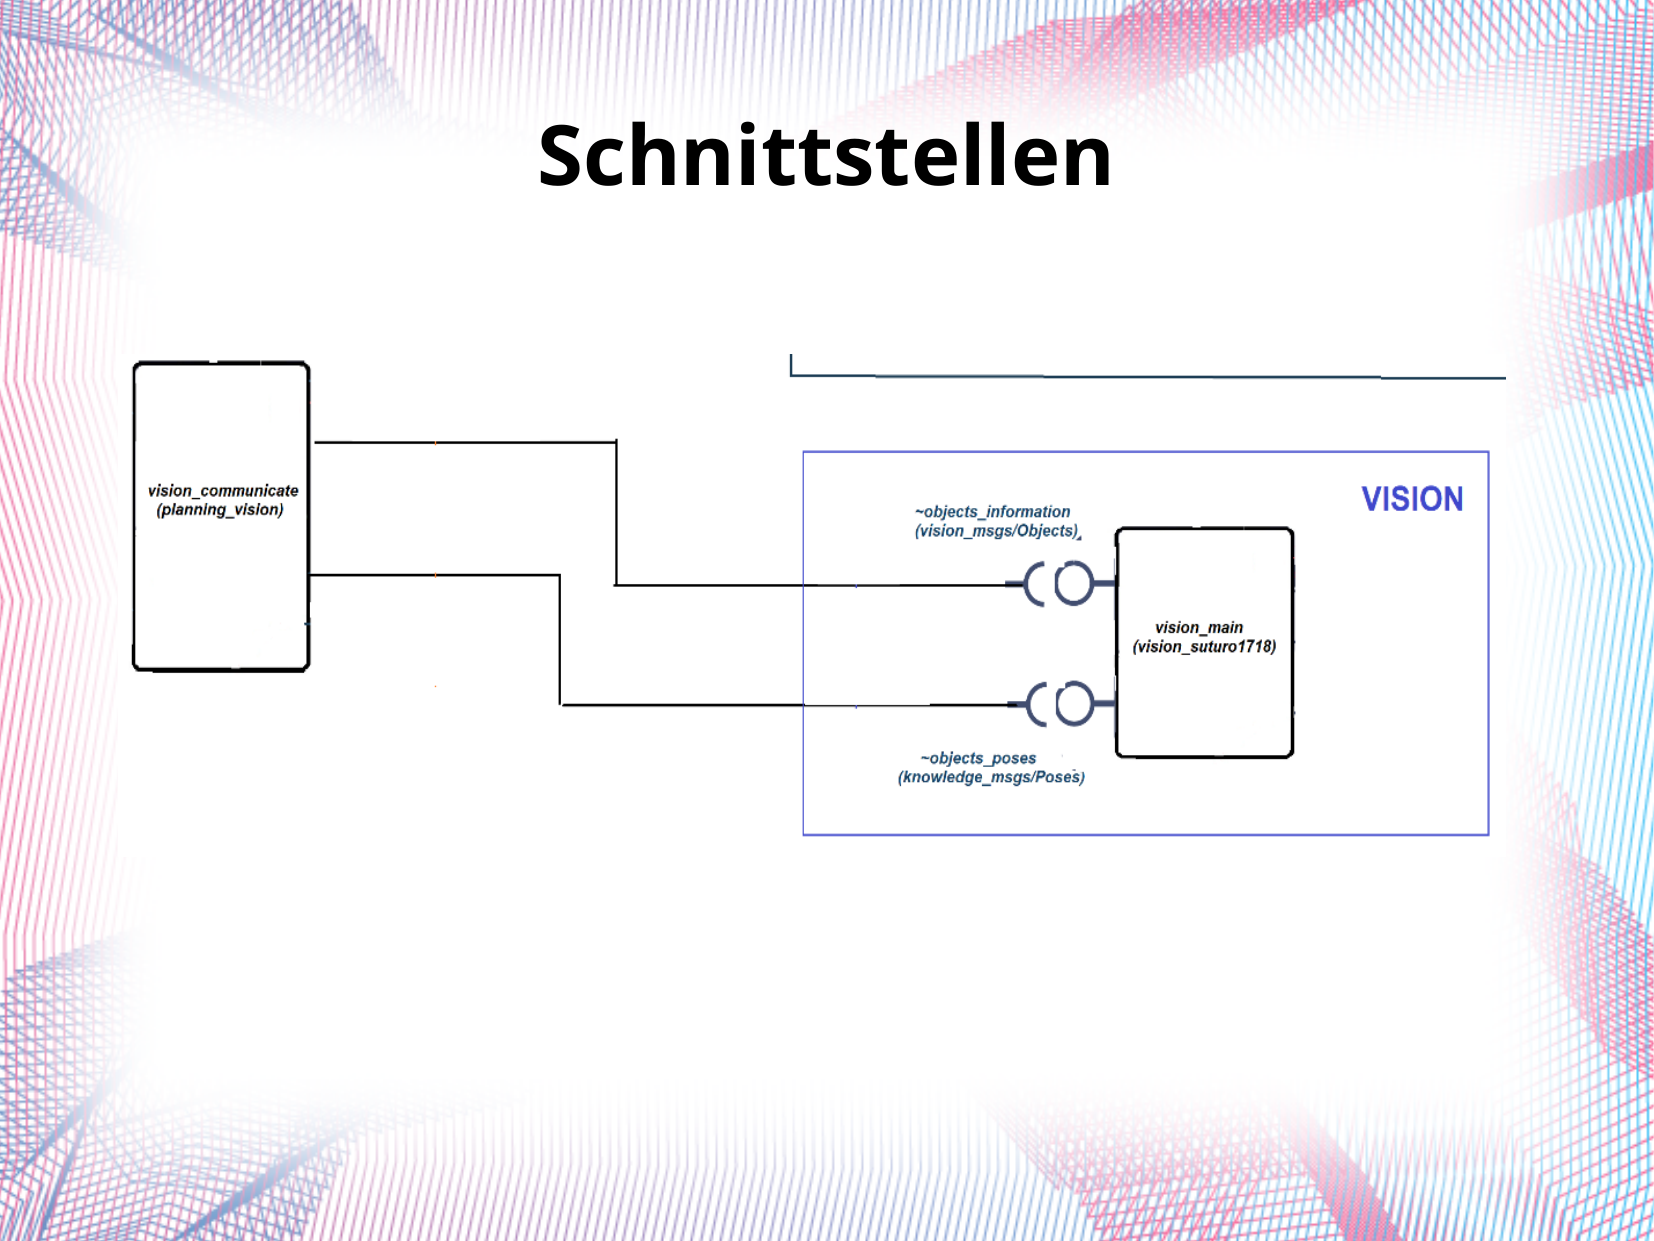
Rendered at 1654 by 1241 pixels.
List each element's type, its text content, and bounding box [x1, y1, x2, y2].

picture [0, 0, 1654, 1241]
title Schnittstellen [82, 49, 1571, 257]
